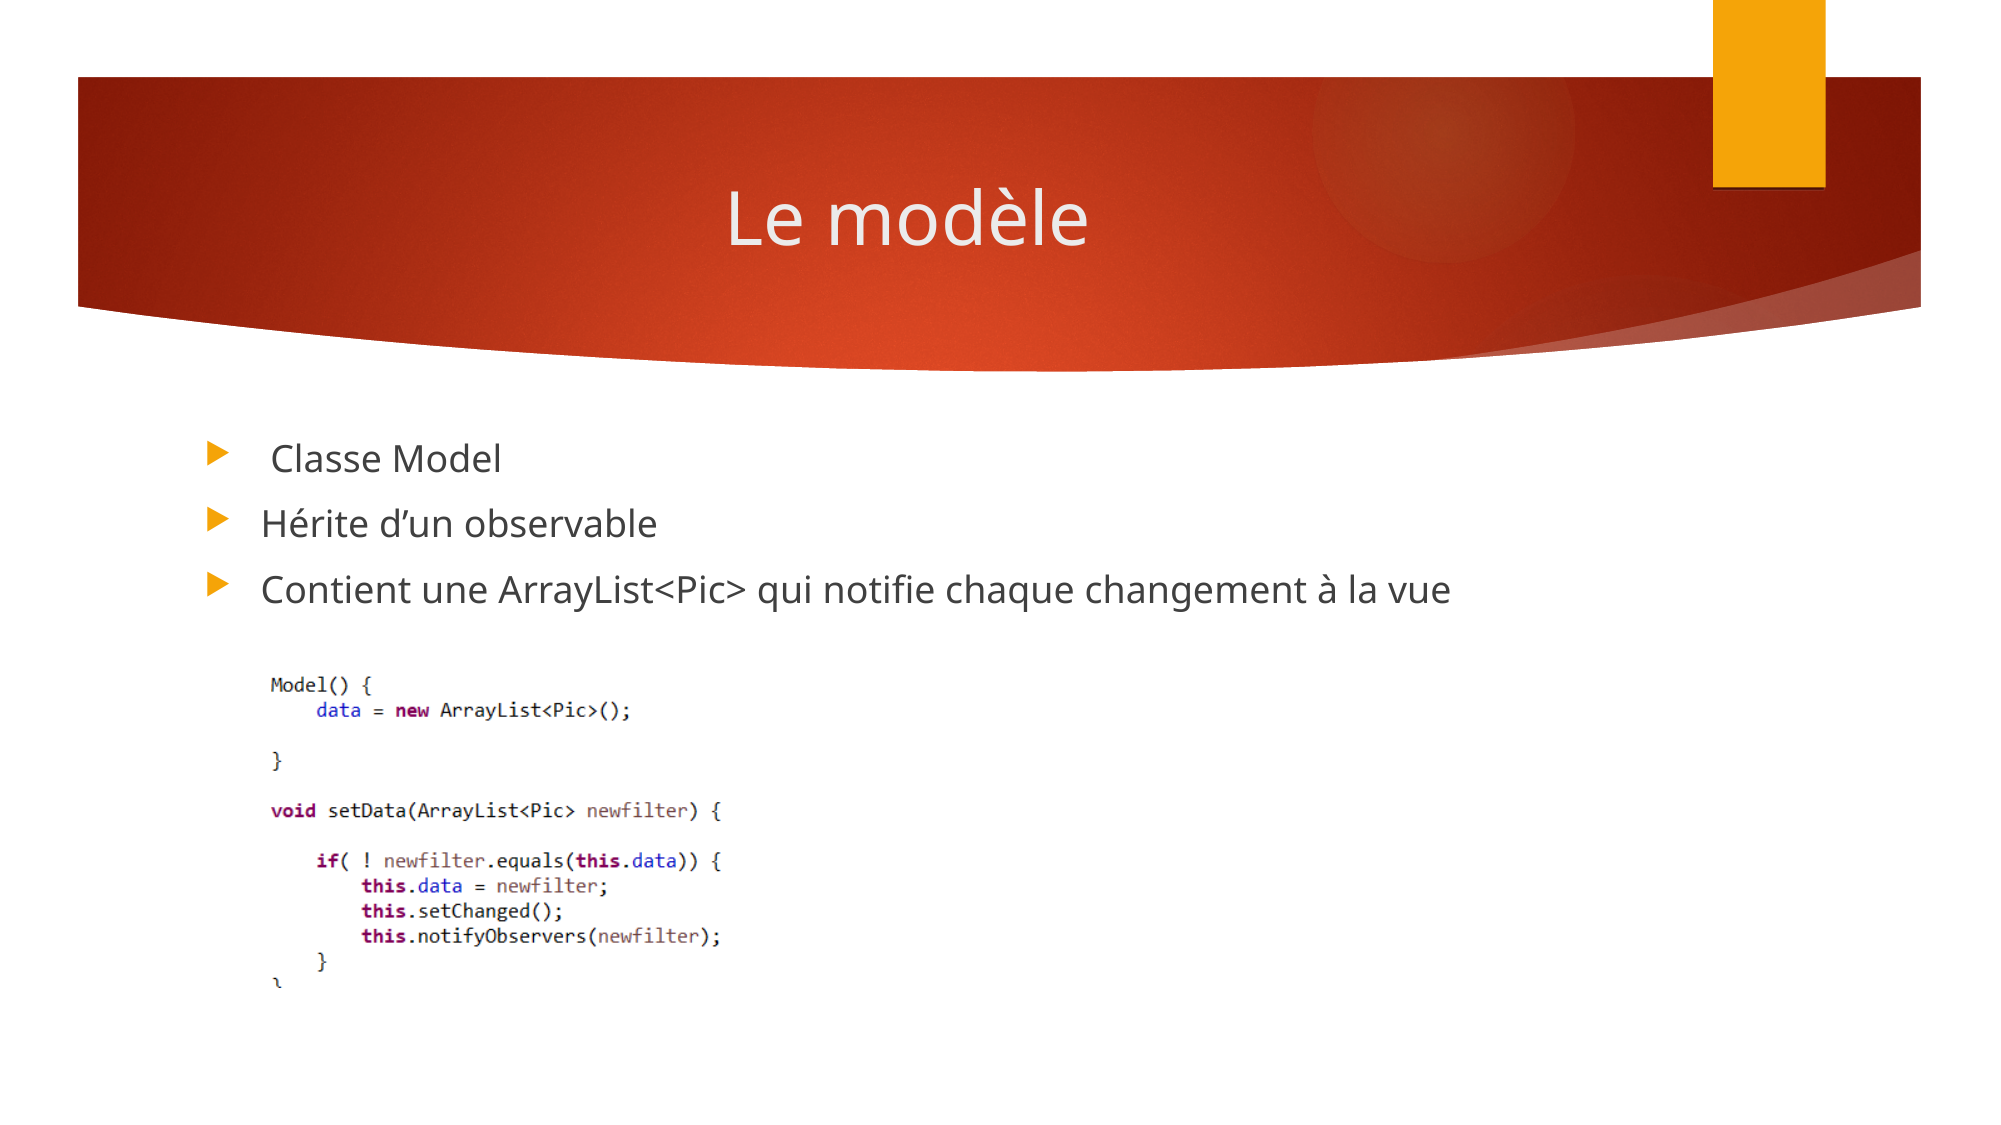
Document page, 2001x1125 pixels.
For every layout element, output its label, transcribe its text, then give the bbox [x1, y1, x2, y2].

table_cell 2/4 [1467, 300, 1788, 358]
picture [79, 78, 1920, 371]
list Classe Model Hérite d’un observable Contient une ArrayList<Pic> qui notifie chaque changement à la vue [189, 427, 1627, 988]
picture [265, 673, 791, 988]
title Le modèle [189, 155, 1627, 275]
